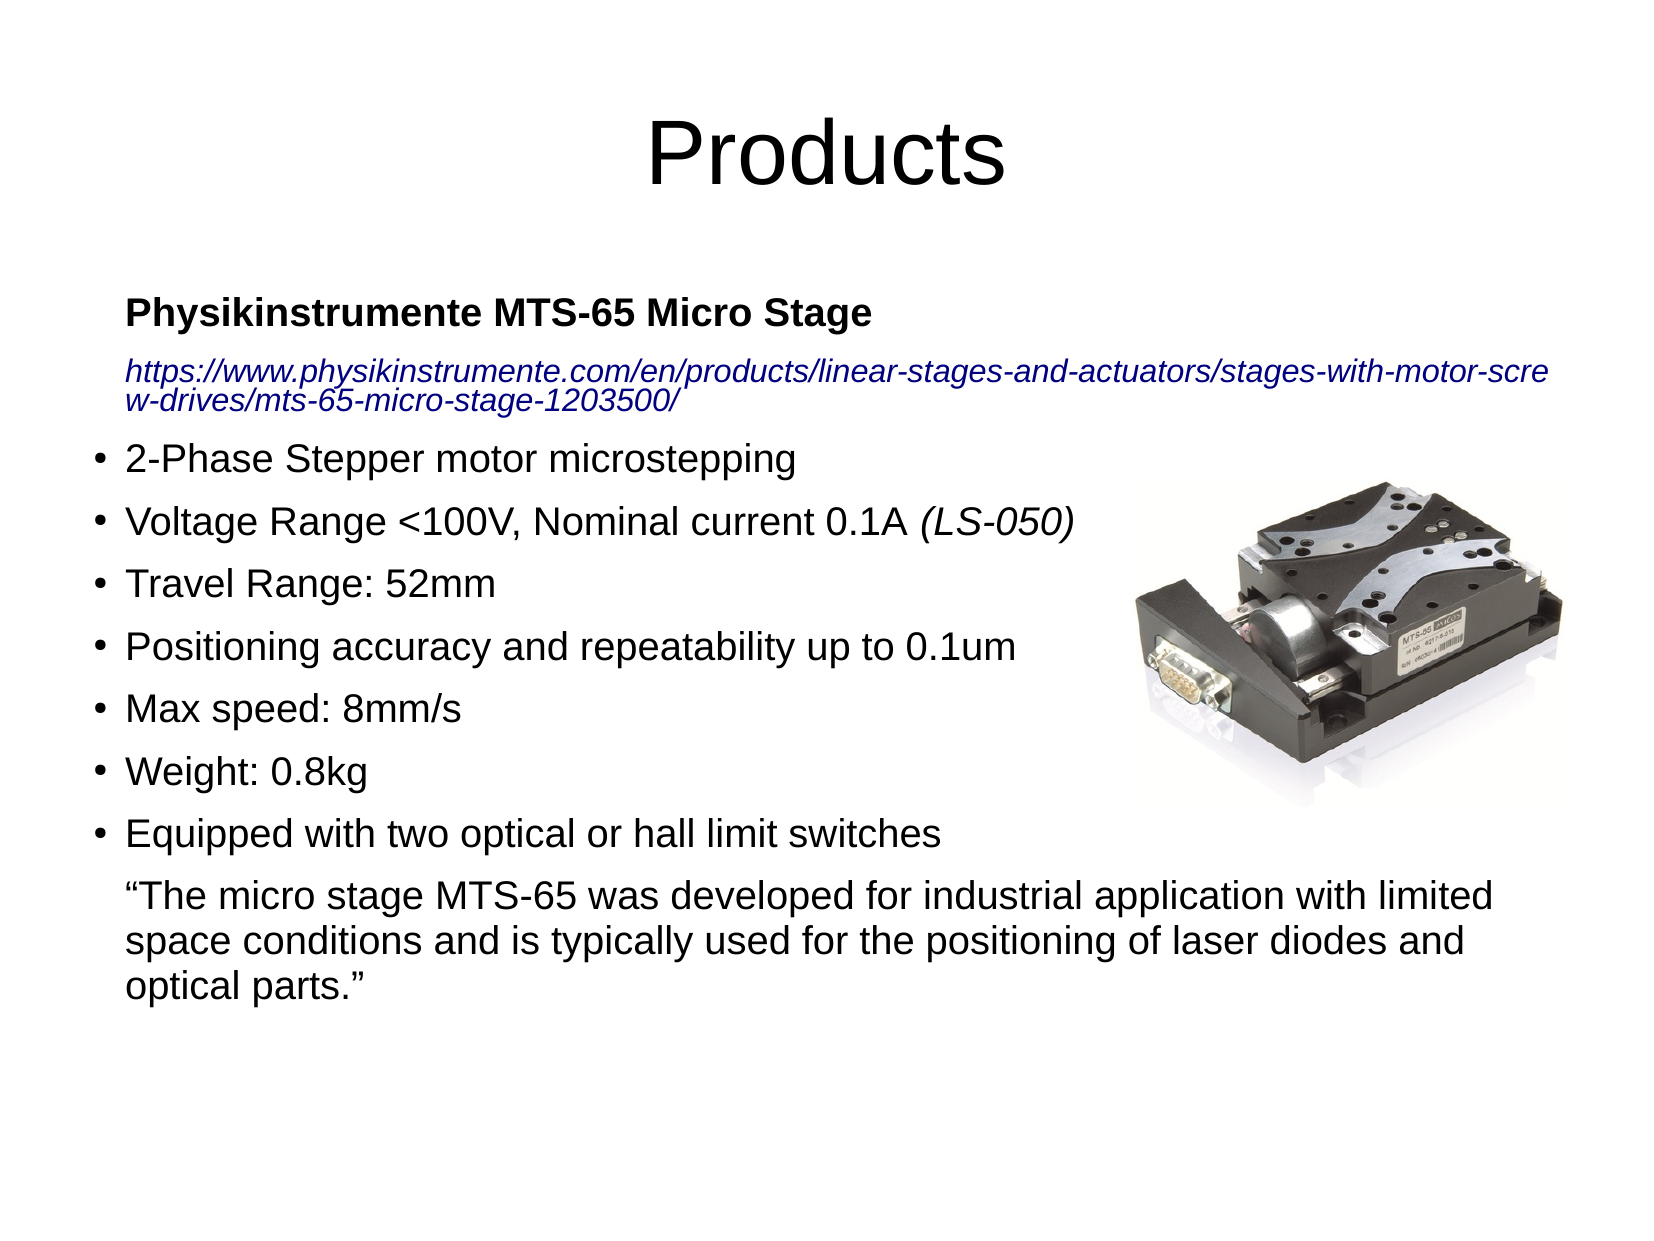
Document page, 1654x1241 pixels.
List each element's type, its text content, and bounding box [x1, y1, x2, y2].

list Physikinstrumente MTS-65 Micro Stage https://www.physikinstrumente.com/en/products/linear-stages-and-actuators/stages-with-motor-screw-drives/mts-65-micro-stage-1203500/ 2-Phase Stepper motor microstepping Voltage Range <100V, Nominal current 0.1A (LS-050) Travel Range: 52mm Positioning accuracy and repeatability up to 0.1um Max speed: 8mm/s Weight: 0.8kg Equipped with two optical or hall limit switches “The micro stage MTS-65 was developed for industrial application with limited space conditions and is typically used for the positioning of laser diodes and optical parts.” [82, 290, 1571, 1051]
title Products [82, 49, 1571, 257]
